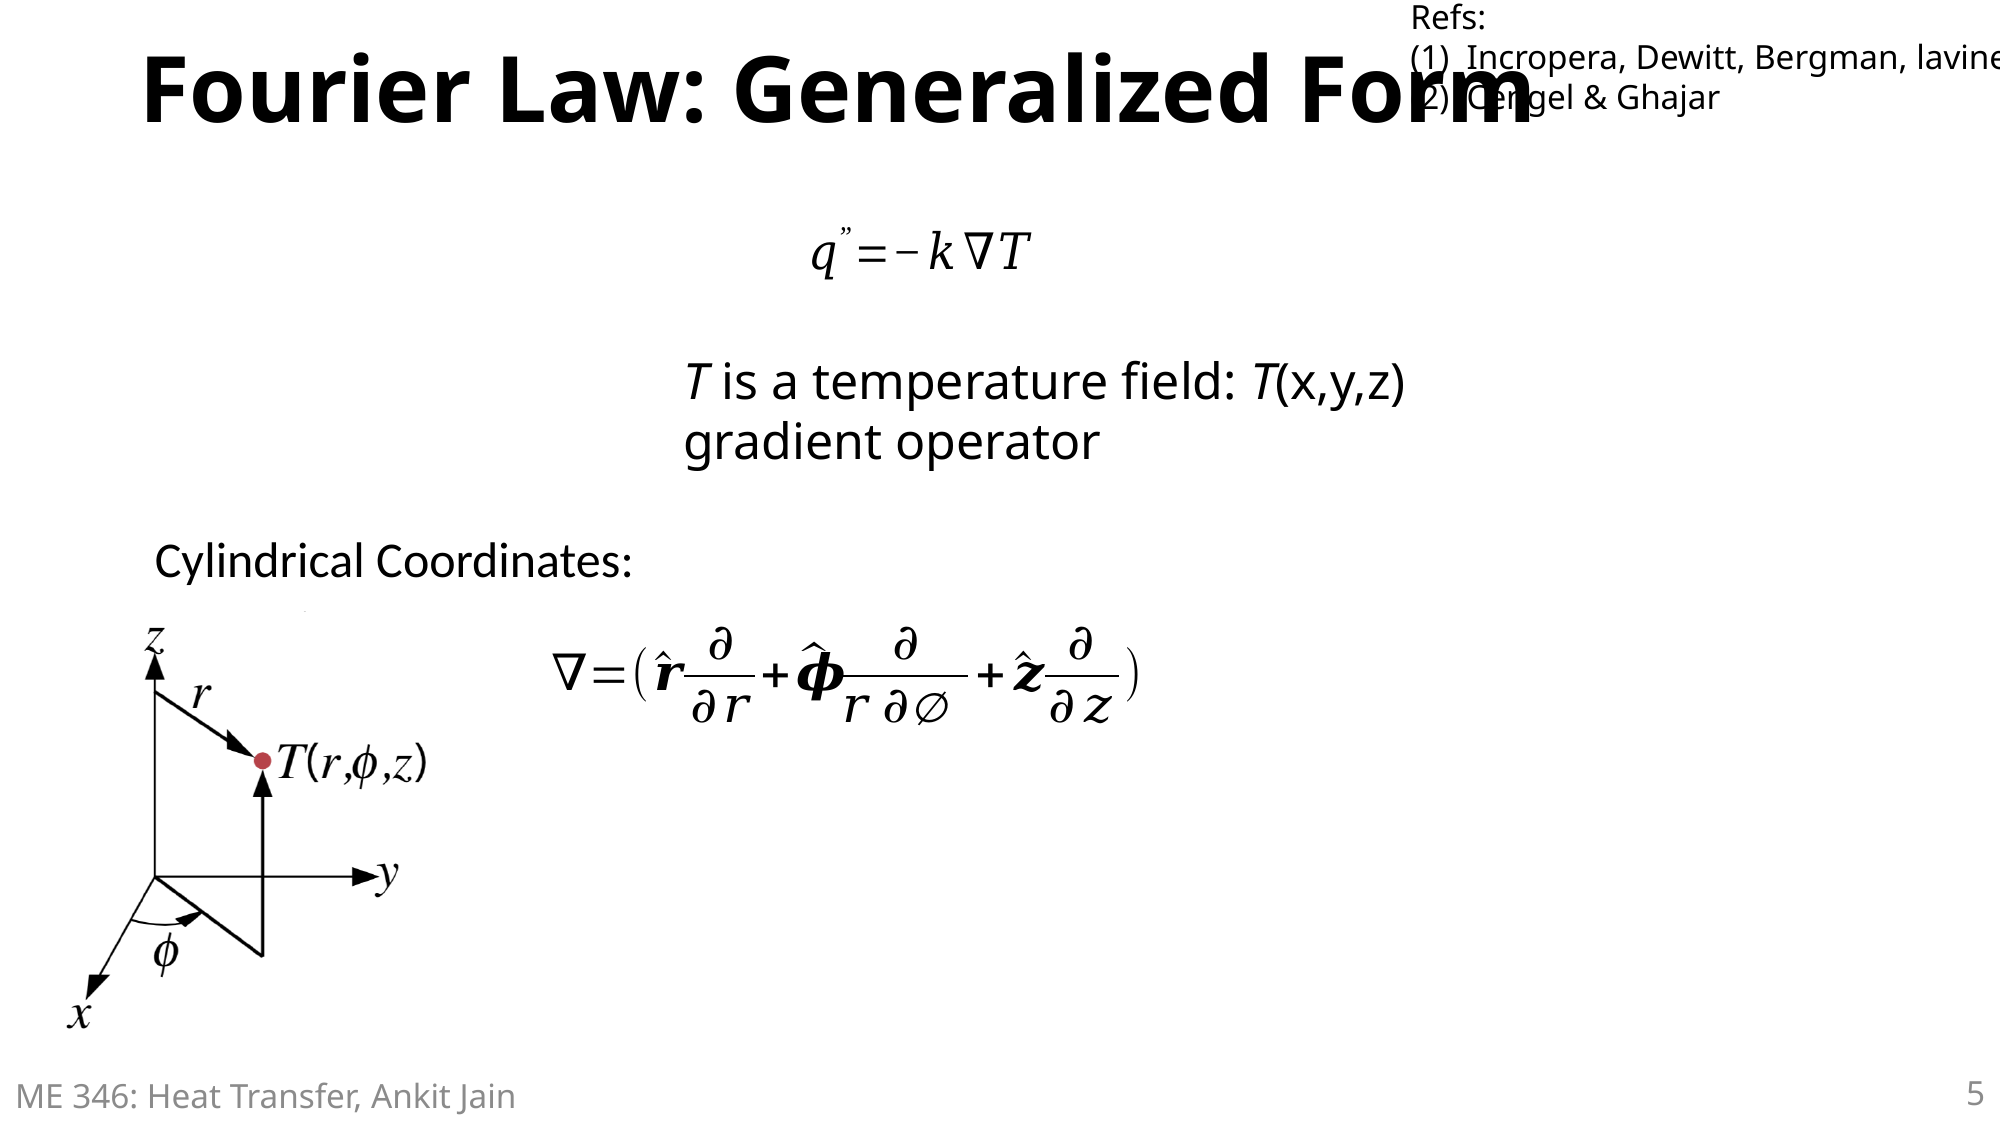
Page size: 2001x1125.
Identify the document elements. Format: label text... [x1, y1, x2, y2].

text_box T is a temperature field: T(x,y,z) gradient operator [668, 341, 1421, 477]
chart [796, 219, 1047, 283]
picture [56, 611, 461, 1049]
text_box Cylindrical Coordinates: [140, 519, 650, 595]
footer ME 346: Heat Transfer, Ankit Jain [0, 1065, 1045, 1125]
text_box Refs: Incropera, Dewitt, Bergman, lavine Cengel & Ghajar [1395, 0, 2000, 124]
chart [535, 615, 1154, 735]
title Fourier Law: Generalized Form [124, 0, 1850, 202]
